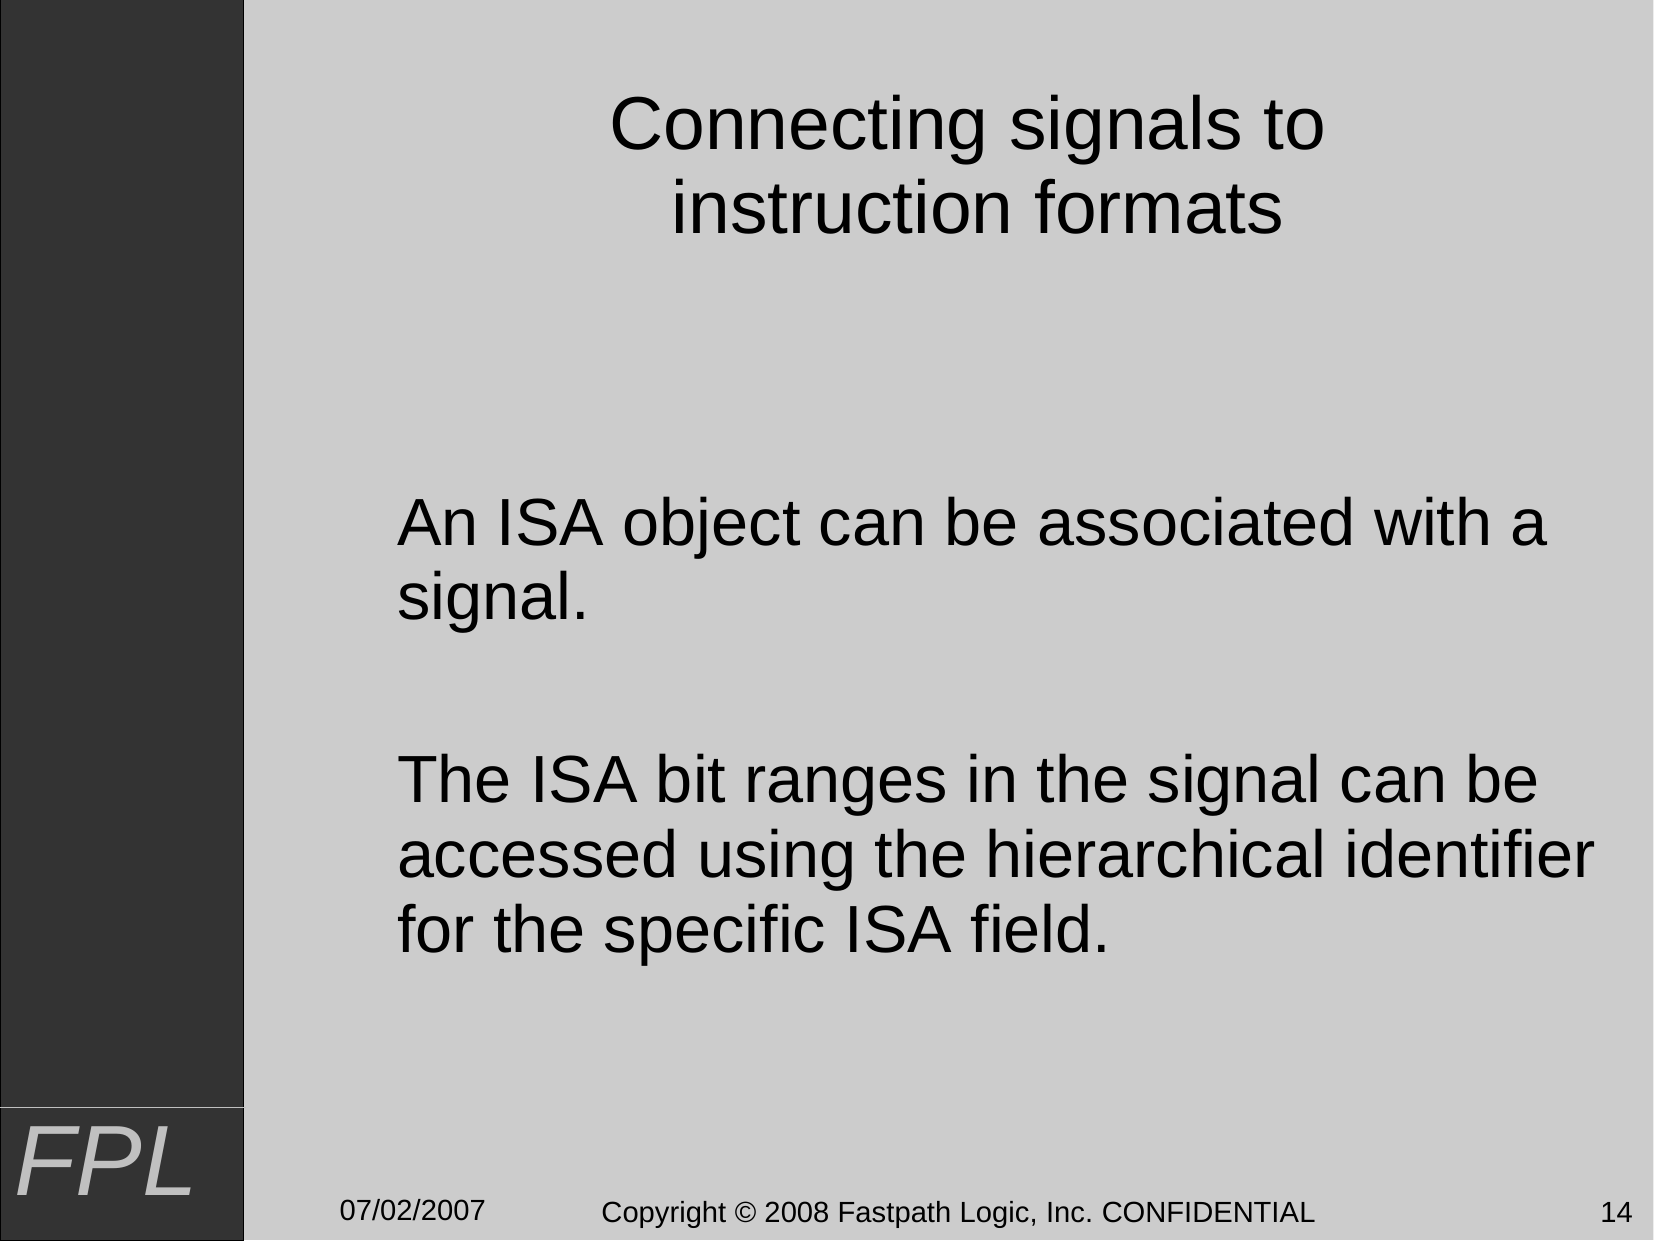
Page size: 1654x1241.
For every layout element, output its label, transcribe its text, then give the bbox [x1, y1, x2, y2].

title Connecting signals to instruction formats [427, 57, 1530, 272]
subtitle An ISA object can be associated with a signal. The ISA bit ranges in the signal can be accessed using the hierarchical identifier for the specific ISA field. [322, 272, 1635, 1179]
